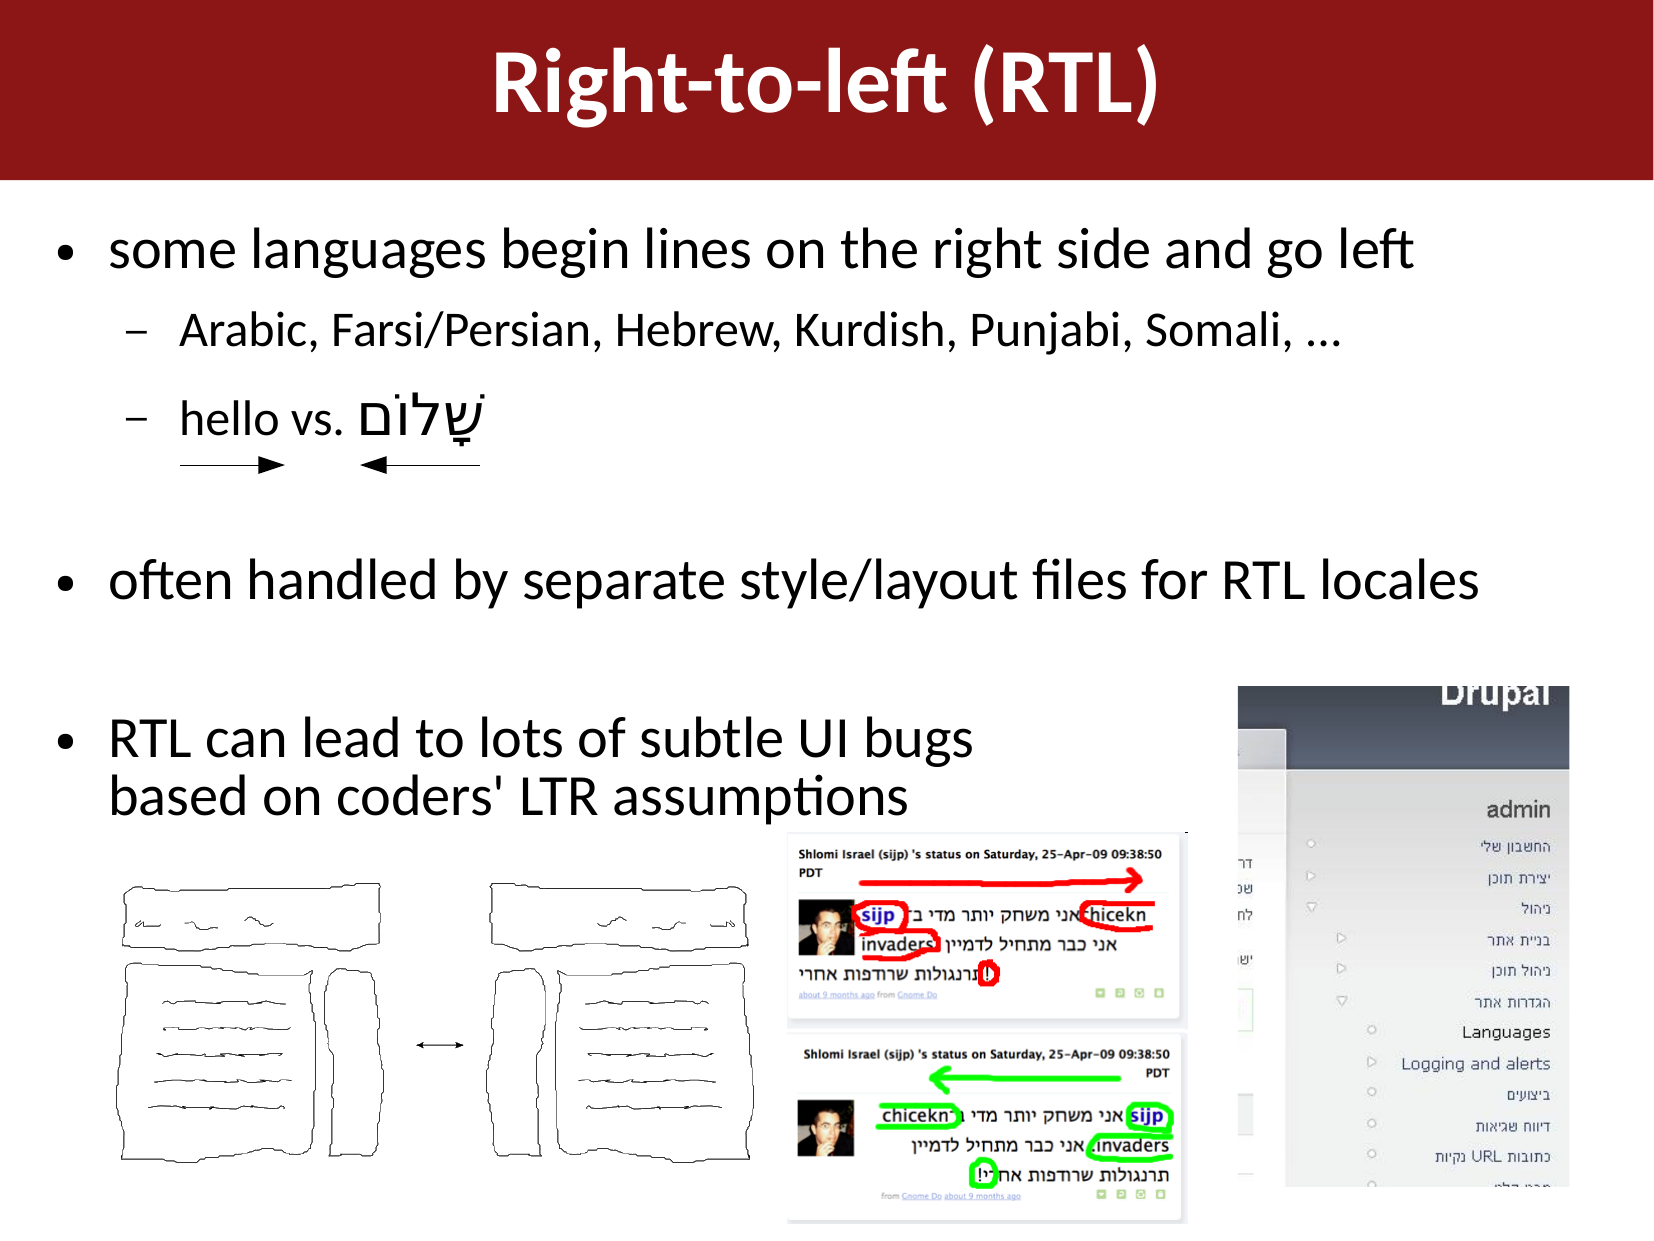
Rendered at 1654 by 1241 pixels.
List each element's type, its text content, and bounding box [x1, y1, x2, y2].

list some languages begin lines on the right side and go left Arabic, Farsi/Persian, Hebrew, Kurdish, Punjabi, Somali, ... hello vs. שָׁלוֹם often handled by separate style/layout files for RTL locales RTL can lead to lots of subtle UI bugs based on coders' LTR assumptions [37, 225, 1636, 1186]
picture [112, 881, 763, 1174]
picture [1237, 686, 1570, 1187]
picture [787, 832, 1188, 1224]
title Right-to-left (RTL) [0, 0, 1654, 181]
